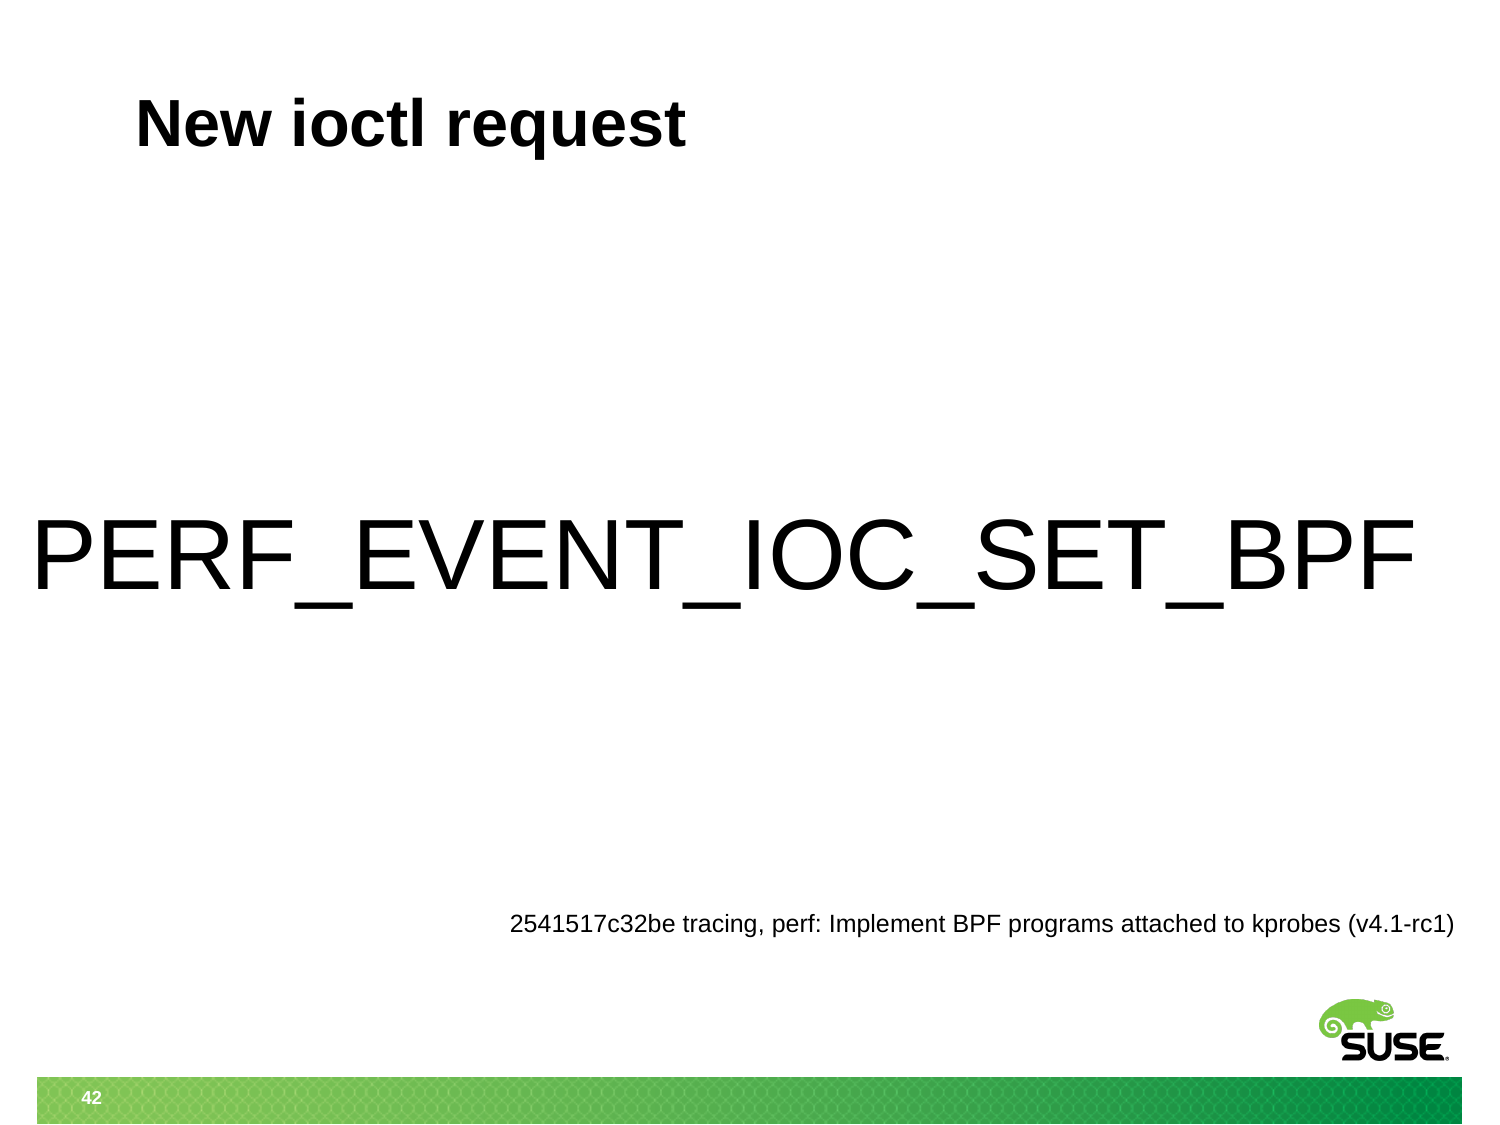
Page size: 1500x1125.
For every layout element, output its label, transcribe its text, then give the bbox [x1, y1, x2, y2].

title New ioctl request [135, 41, 1372, 204]
list PERF_EVENT_IOC_SET_BPF [30, 498, 1456, 694]
picture [37, 1077, 1462, 1124]
text_box 2541517c32be tracing, perf: Implement BPF programs attached to kprobes (v4.1-rc1) [495, 902, 1472, 946]
picture [1319, 999, 1449, 1061]
